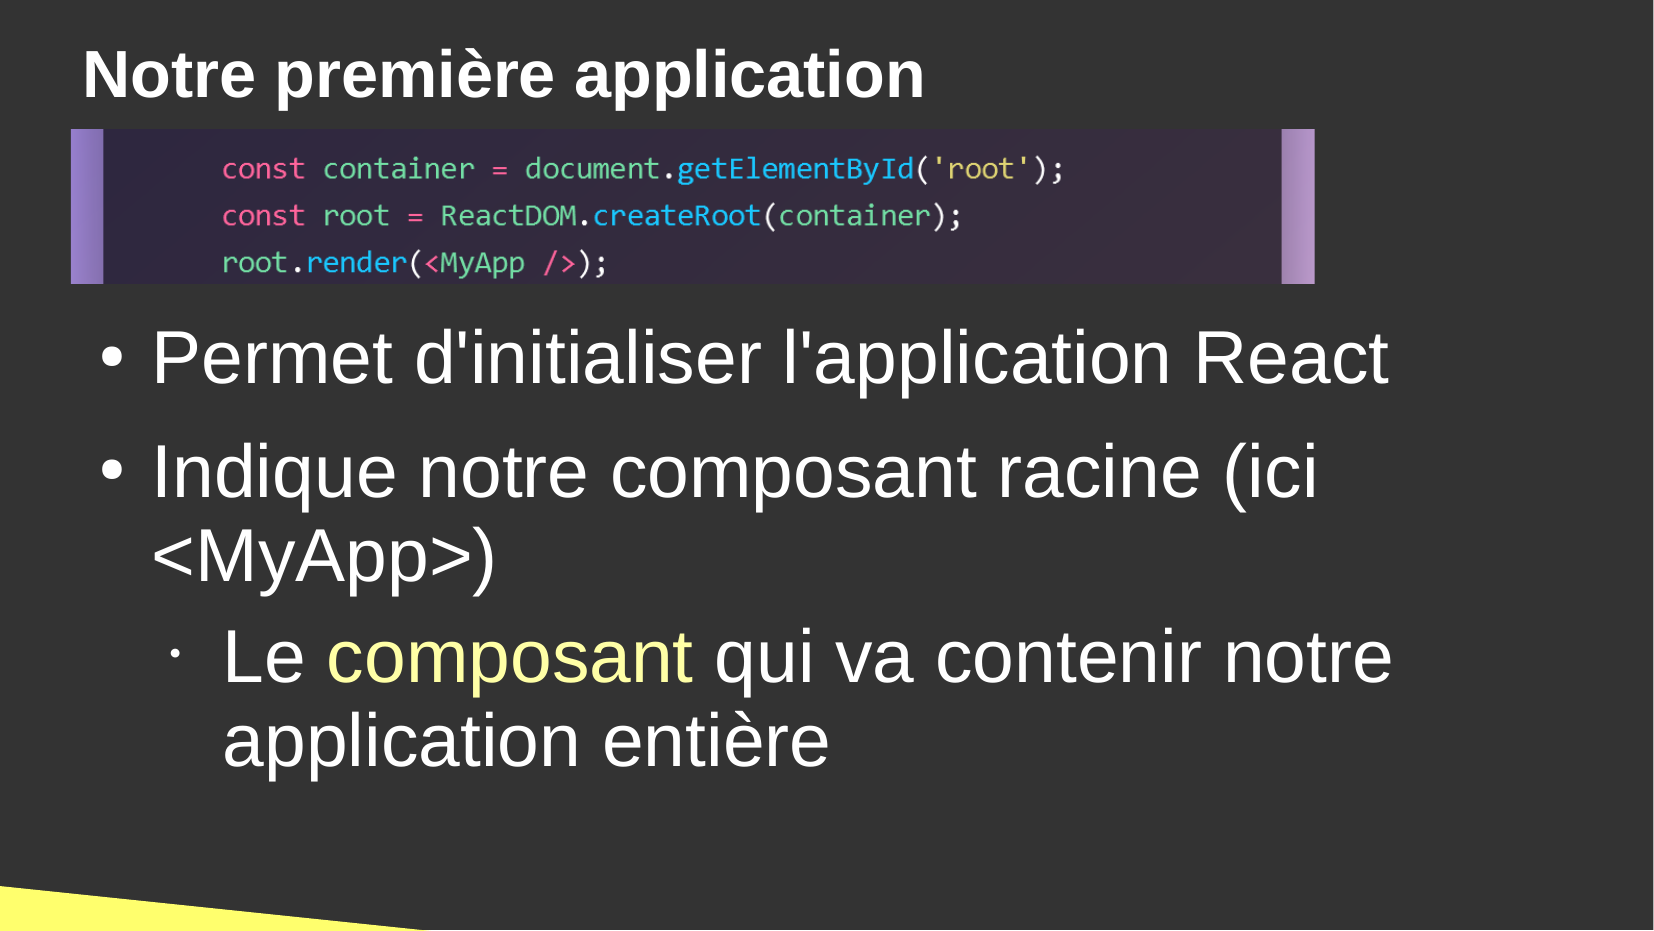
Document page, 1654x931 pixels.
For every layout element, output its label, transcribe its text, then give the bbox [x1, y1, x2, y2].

text_box [0, 886, 432, 931]
picture [70, 129, 1315, 284]
list Permet d'initialiser l'application React Indique notre composant racine (ici <MyApp>) Le composant qui va contenir notre application entière [80, 316, 1607, 931]
title Notre première application [82, 37, 1571, 114]
